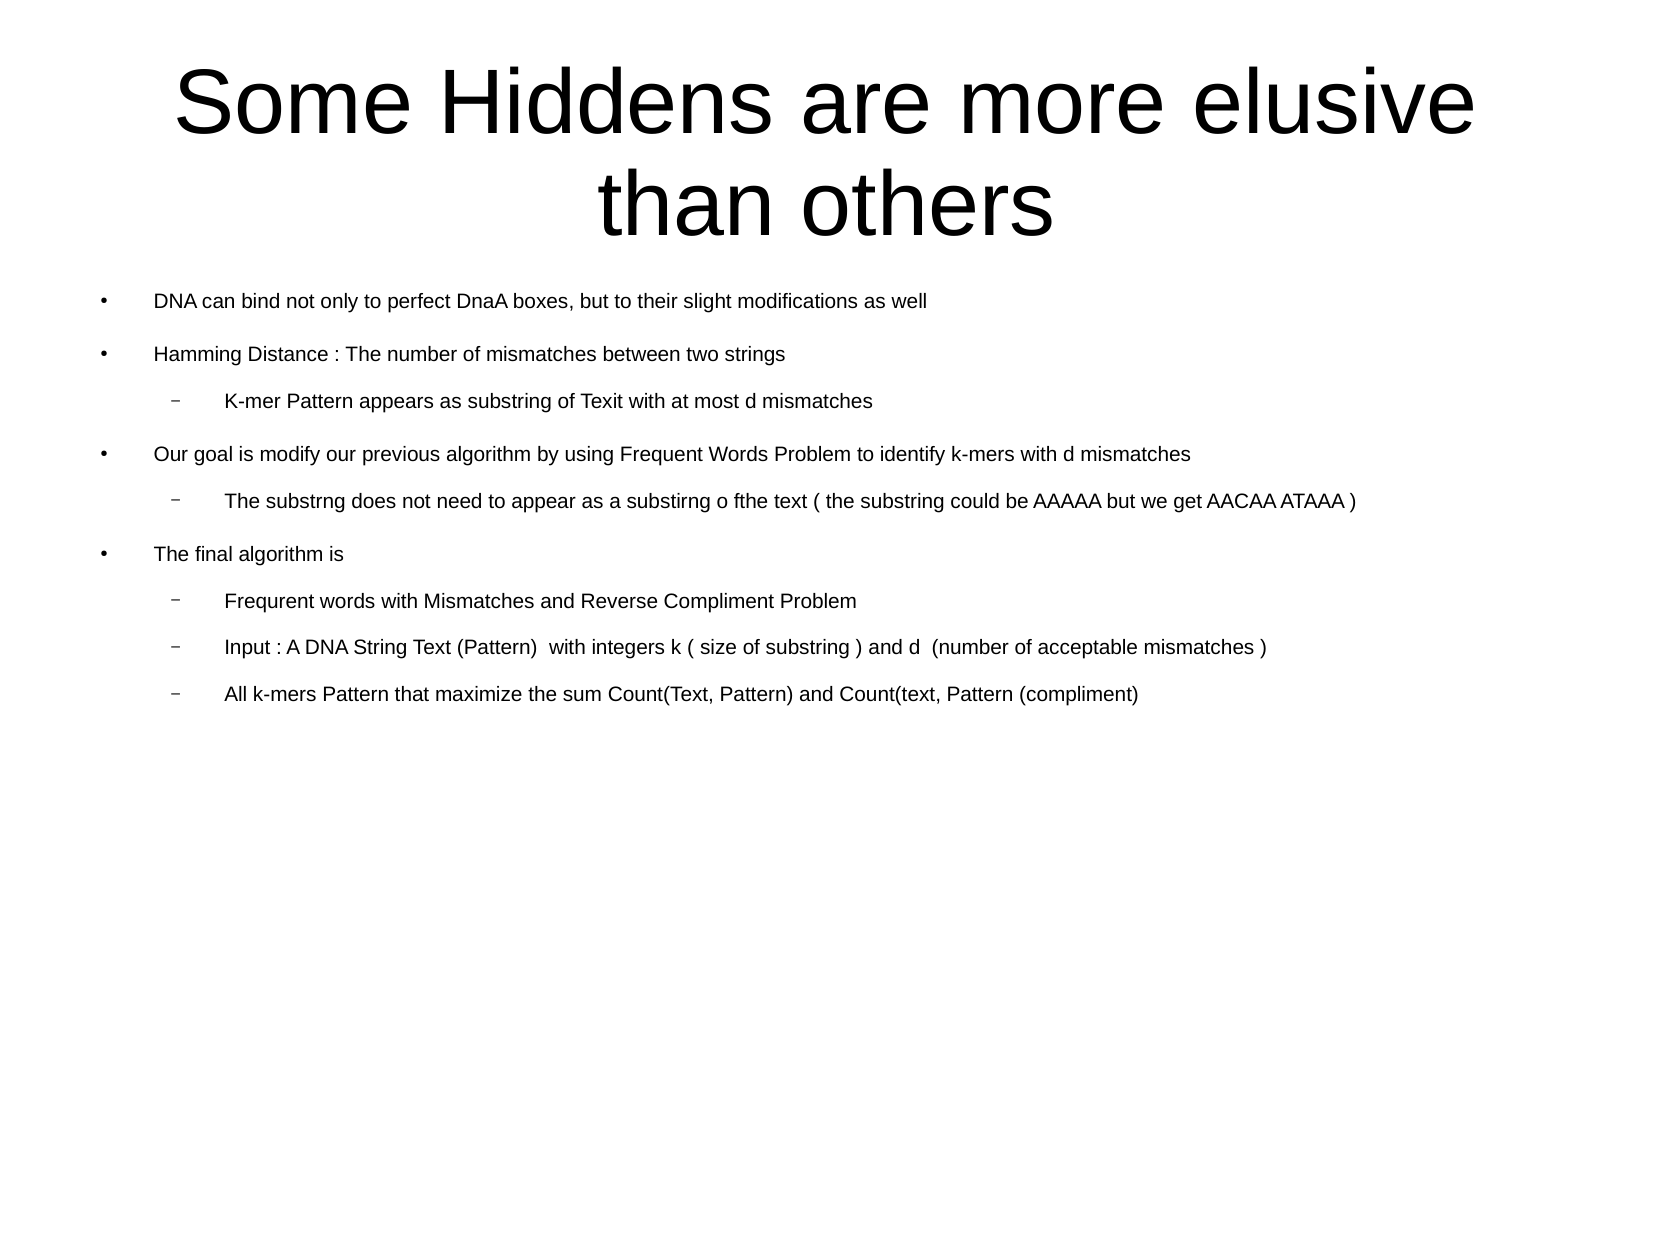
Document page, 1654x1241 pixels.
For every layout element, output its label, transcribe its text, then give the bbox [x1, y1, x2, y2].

list DNA can bind not only to perfect DnaA boxes, but to their slight modifications as well Hamming Distance : The number of mismatches between two strings K-mer Pattern appears as substring of Texit with at most d mismatches Our goal is modify our previous algorithm by using Frequent Words Problem to identify k-mers with d mismatches The substrng does not need to appear as a substirng o fthe text ( the substring could be AAAAA but we get AACAA ATAAA ) The final algorithm is Frequrent words with Mismatches and Reverse Compliment Problem Input : A DNA String Text (Pattern) with integers k ( size of substring ) and d (number of acceptable mismatches ) All k-mers Pattern that maximize the sum Count(Text, Pattern) and Count(text, Pattern (compliment) [82, 290, 1571, 1217]
title Some Hiddens are more elusive than others [82, 49, 1571, 257]
